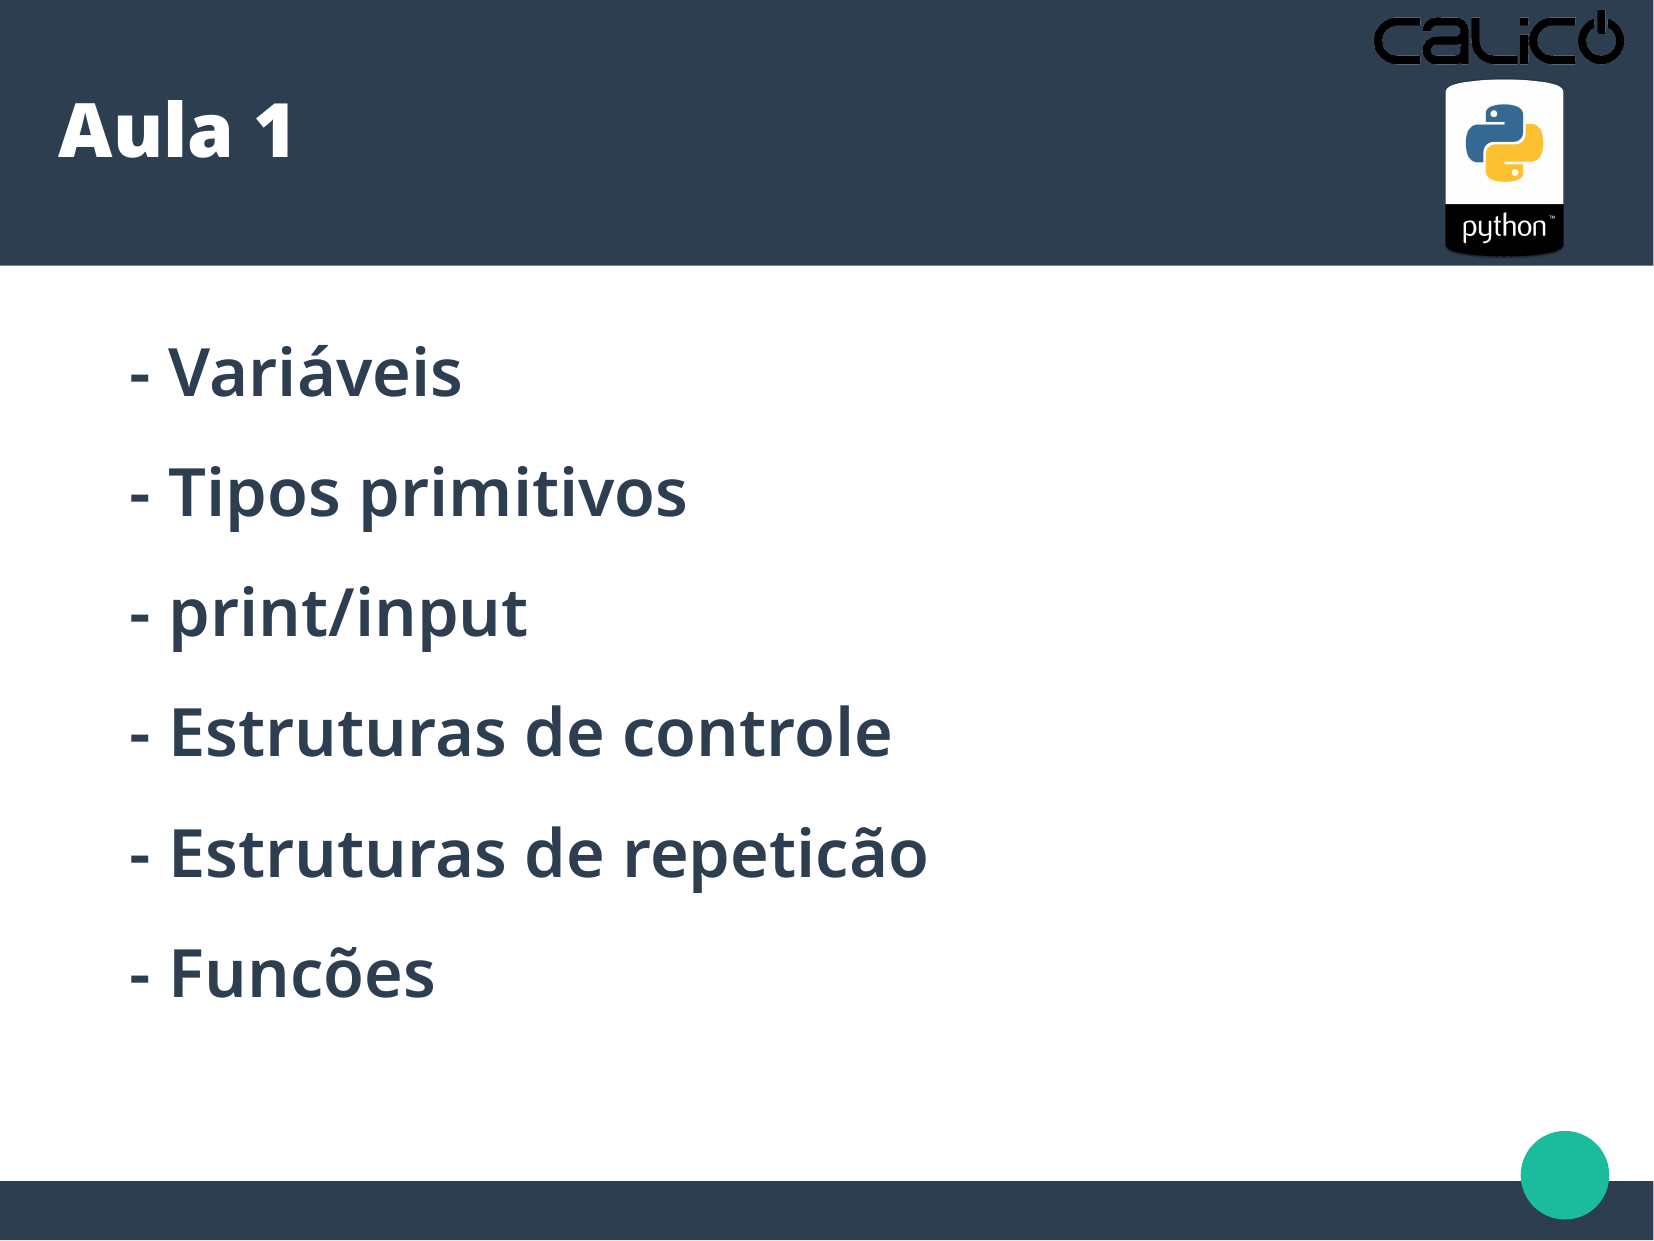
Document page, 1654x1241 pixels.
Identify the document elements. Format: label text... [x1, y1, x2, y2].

list - Variáveis - Tipos primitivos - print/input - Estruturas de controle - Estruturas de repeticão - Funcões [59, 324, 1595, 1152]
title Aula 1 [59, 56, 1366, 200]
picture [1365, 0, 1636, 259]
